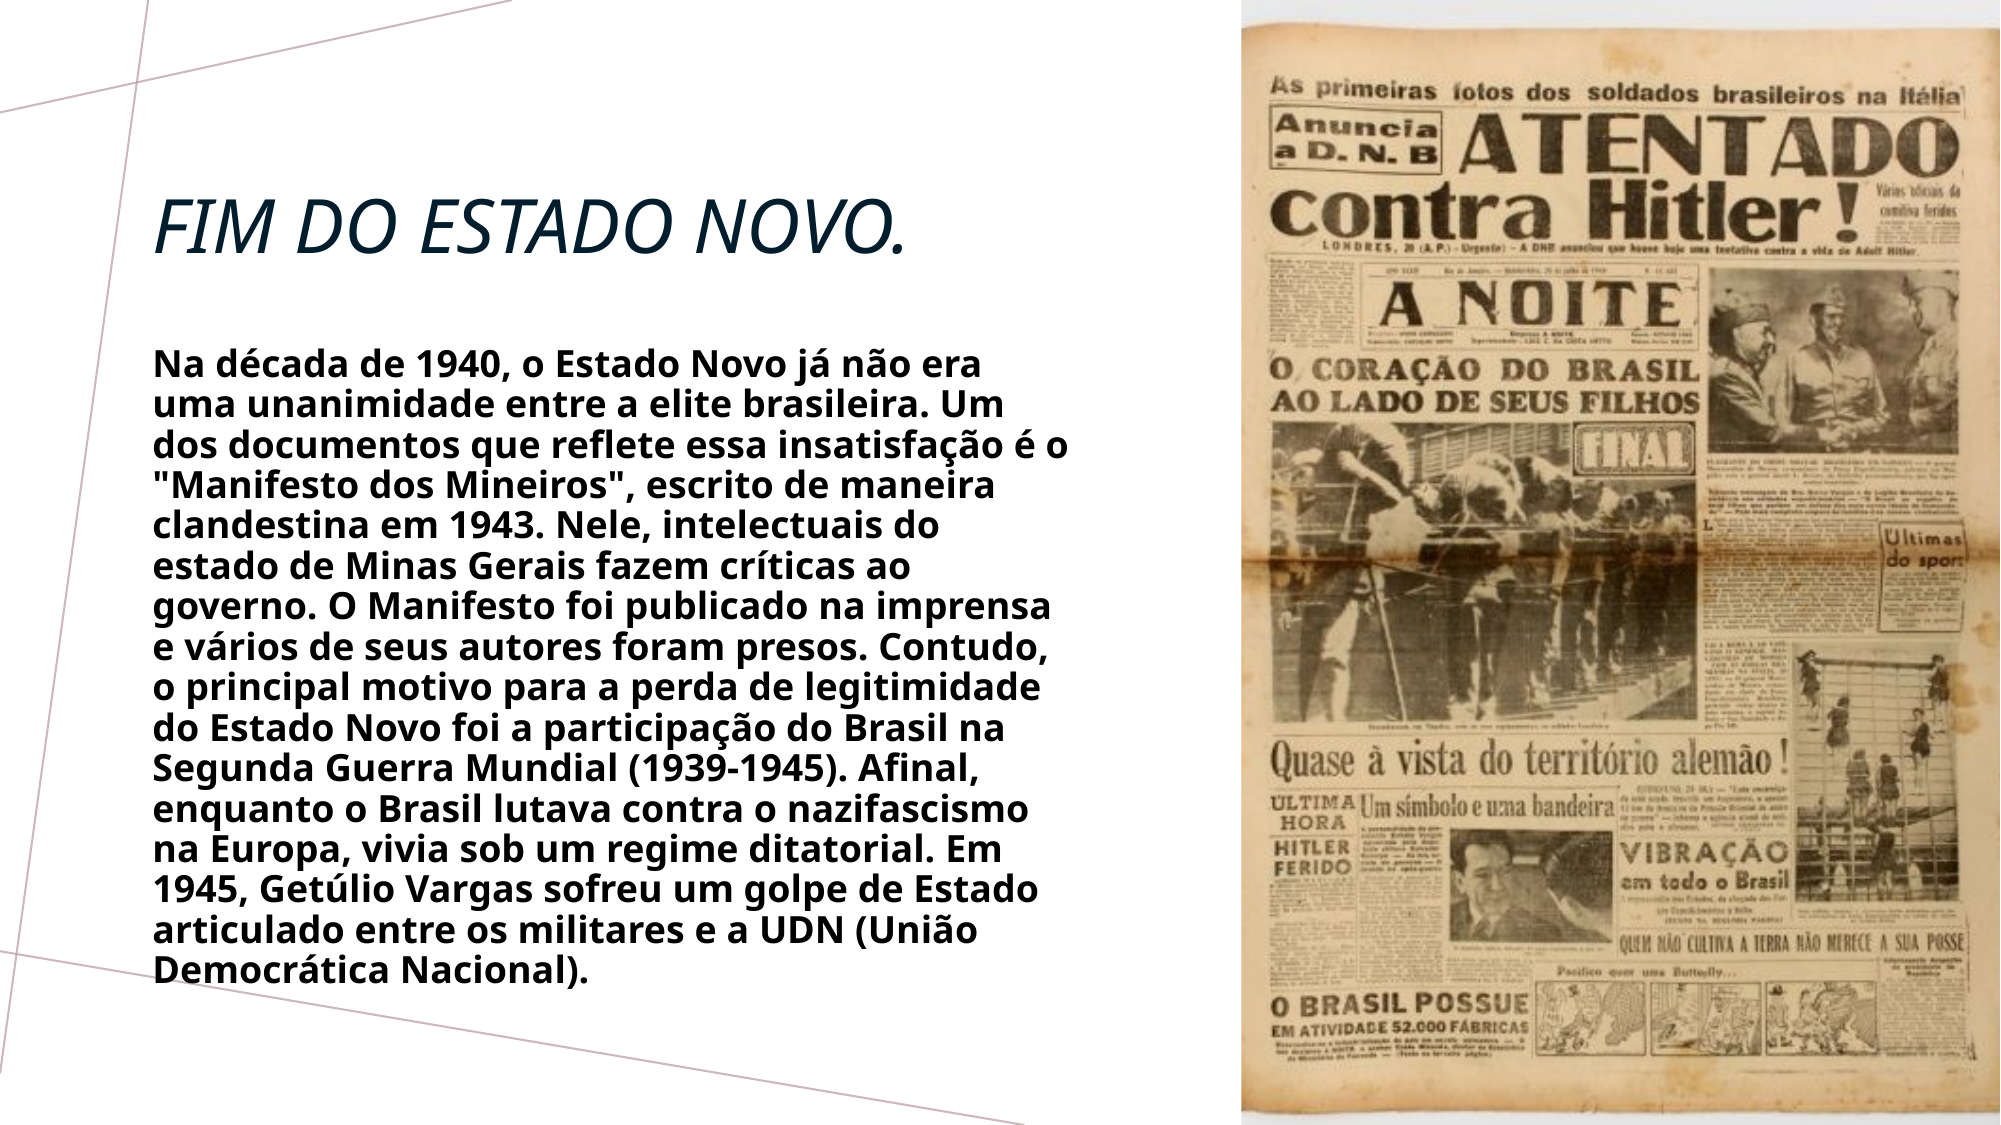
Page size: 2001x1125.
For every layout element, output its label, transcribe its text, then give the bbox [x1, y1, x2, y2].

picture [1241, 0, 2000, 1125]
title Fim do estADO NOVO. [137, 59, 1228, 278]
list Na década de 1940, o Estado Novo já não era uma unanimidade entre a elite brasileira. Um dos documentos que reflete essa insatisfação é o "Manifesto dos Mineiros", escrito de maneira clandestina em 1943. Nele, intelectuais do estado de Minas Gerais fazem críticas ao governo. O Manifesto foi publicado na imprensa e vários de seus autores foram presos. Contudo, o principal motivo para a perda de legitimidade do Estado Novo foi a participação do Brasil na Segunda Guerra Mundial (1939-1945). Afinal, enquanto o Brasil lutava contra o nazifascismo na Europa, vivia sob um regime ditatorial. Em 1945, Getúlio Vargas sofreu um golpe de Estado articulado entre os militares e a UDN (União Democrática Nacional). [137, 337, 1086, 1005]
